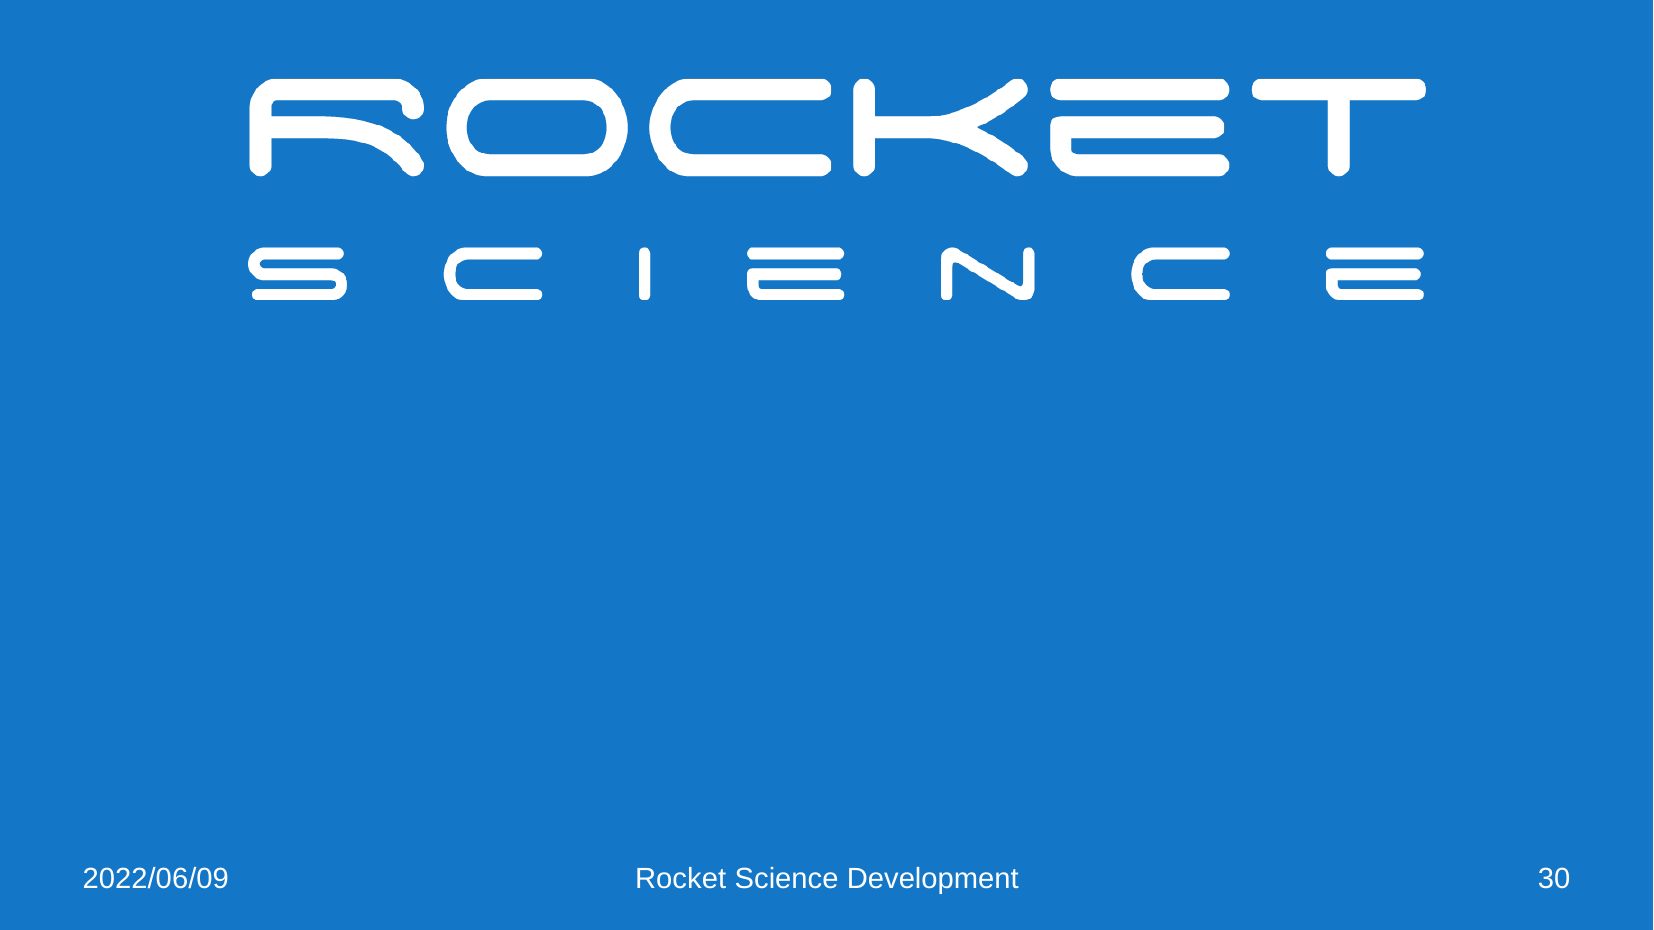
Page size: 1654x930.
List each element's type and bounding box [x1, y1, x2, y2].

picture [228, 0, 1426, 301]
